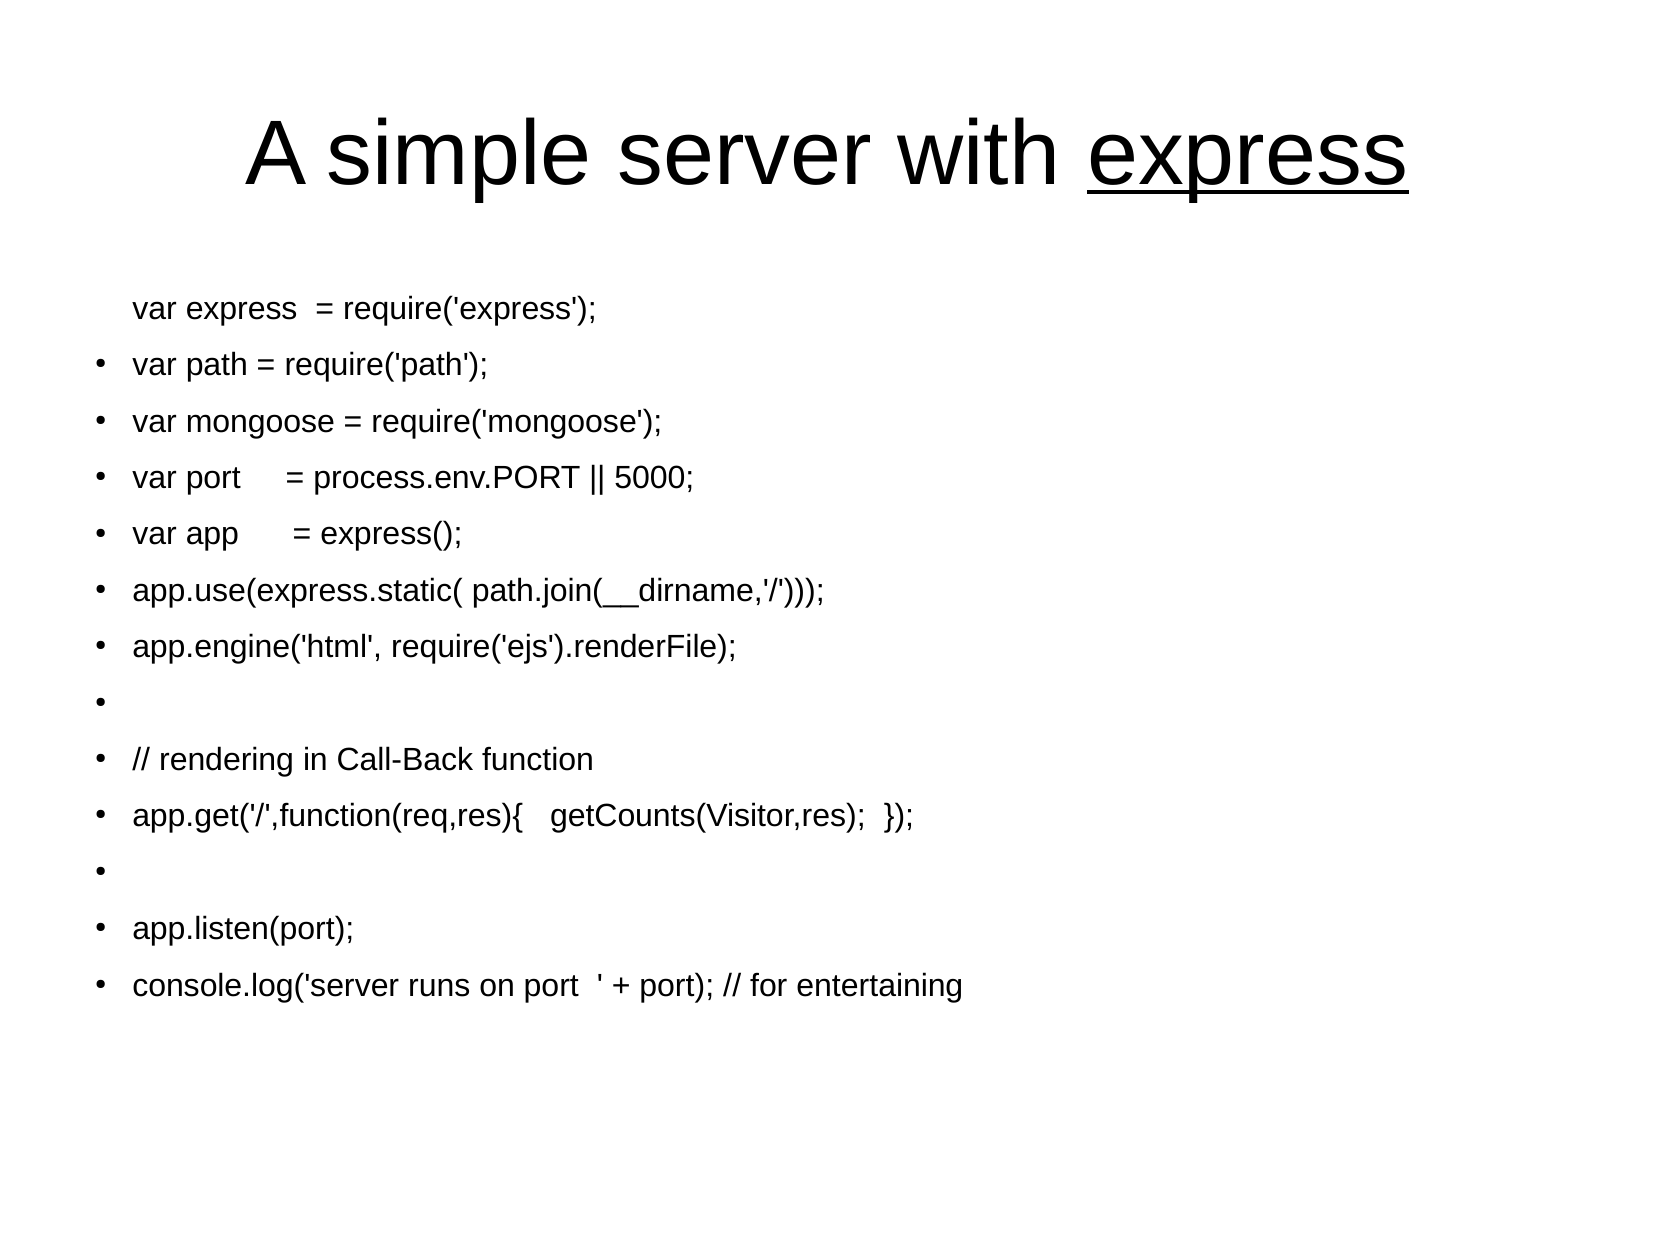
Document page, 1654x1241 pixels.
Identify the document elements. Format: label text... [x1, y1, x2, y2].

title A simple server with express [82, 49, 1571, 257]
list var express = require('express'); var path = require('path'); var mongoose = require('mongoose'); var port = process.env.PORT || 5000; var app = express(); app.use(express.static( path.join(__dirname,'/'))); app.engine('html', require('ejs').renderFile); // rendering in Call-Back function app.get('/',function(req,res){ getCounts(Visitor,res); }); app.listen(port); console.log('server runs on port ' + port); // for entertaining [82, 290, 1571, 1010]
